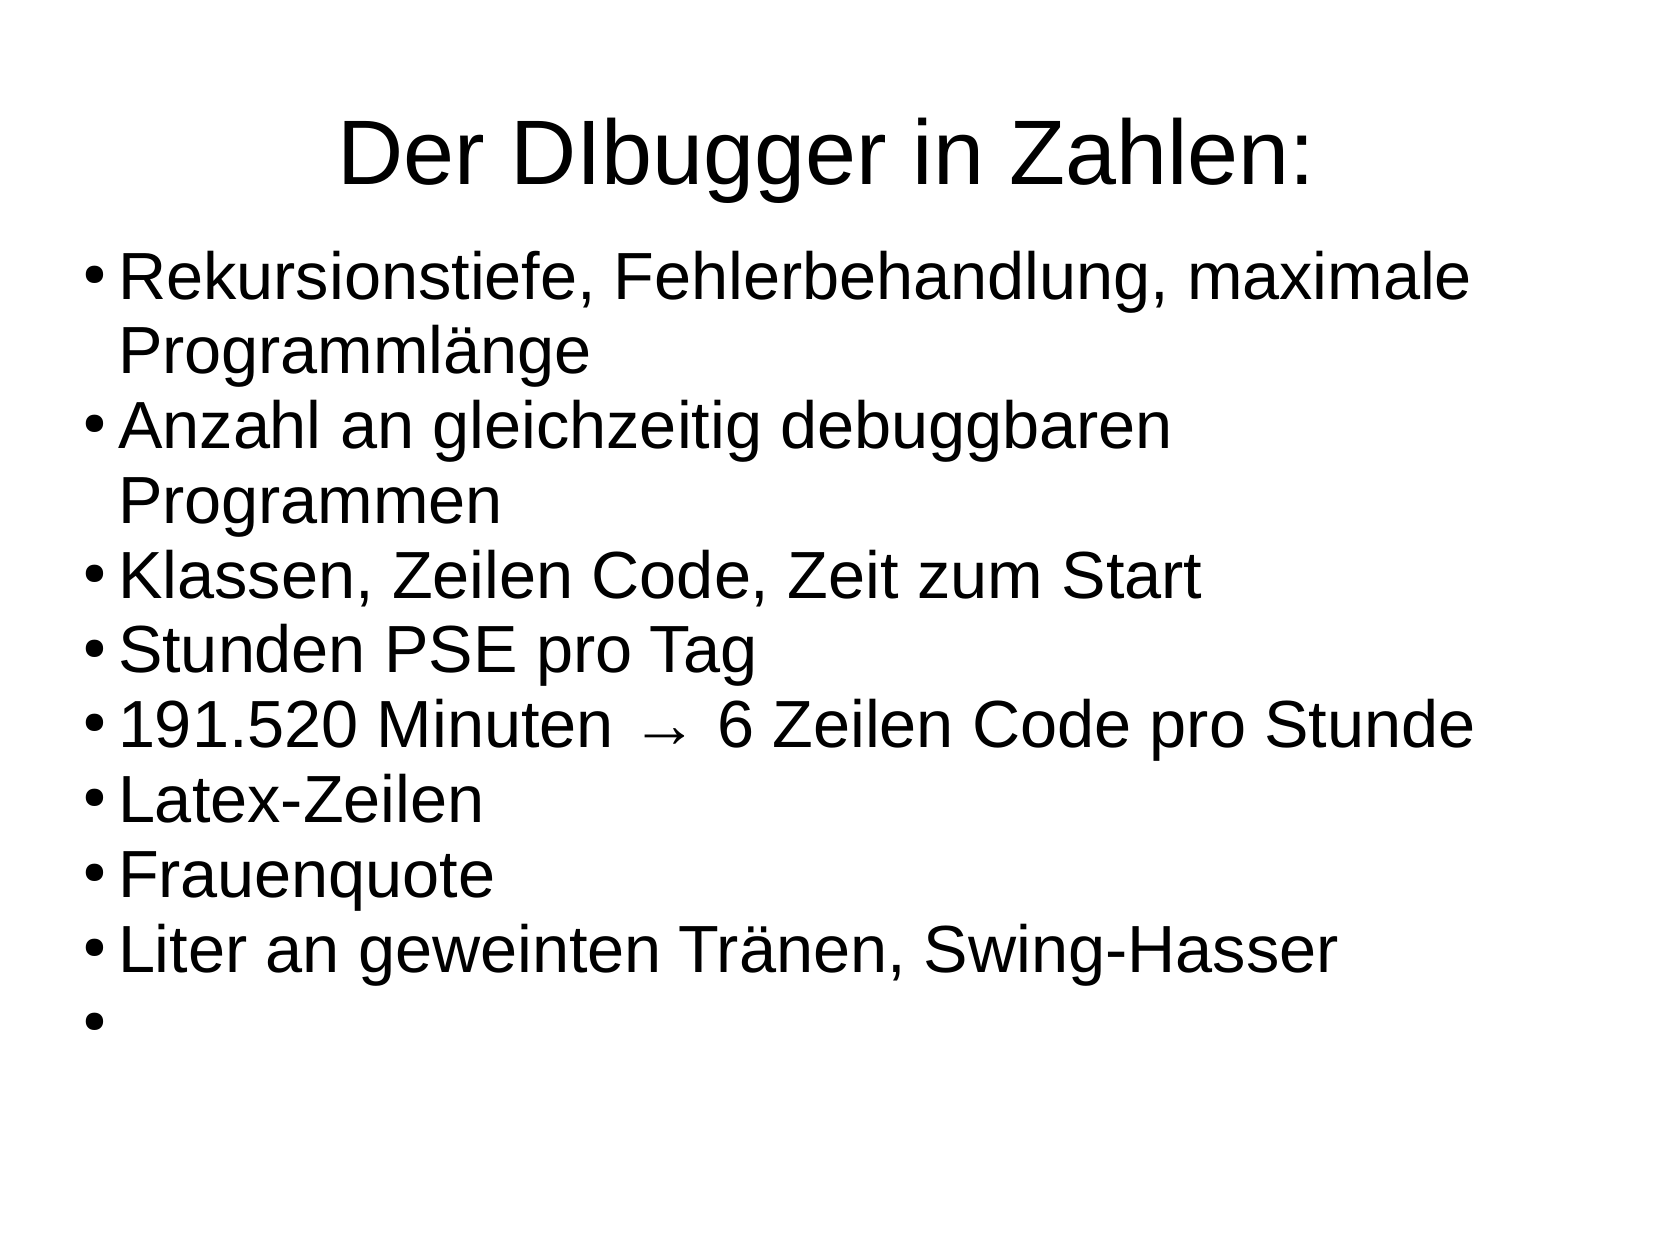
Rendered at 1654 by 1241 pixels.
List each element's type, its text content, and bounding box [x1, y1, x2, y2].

title Der DIbugger in Zahlen: [82, 49, 1571, 241]
subtitle Rekursionstiefe, Fehlerbehandlung, maximale Programmlänge Anzahl an gleichzeitig debuggbaren Programmen Klassen, Zeilen Code, Zeit zum Start Stunden PSE pro Tag 191.520 Minuten → 6 Zeilen Code pro Stunde Latex-Zeilen Frauenquote Liter an geweinten Tränen, Swing-Hasser [82, 241, 1571, 1059]
